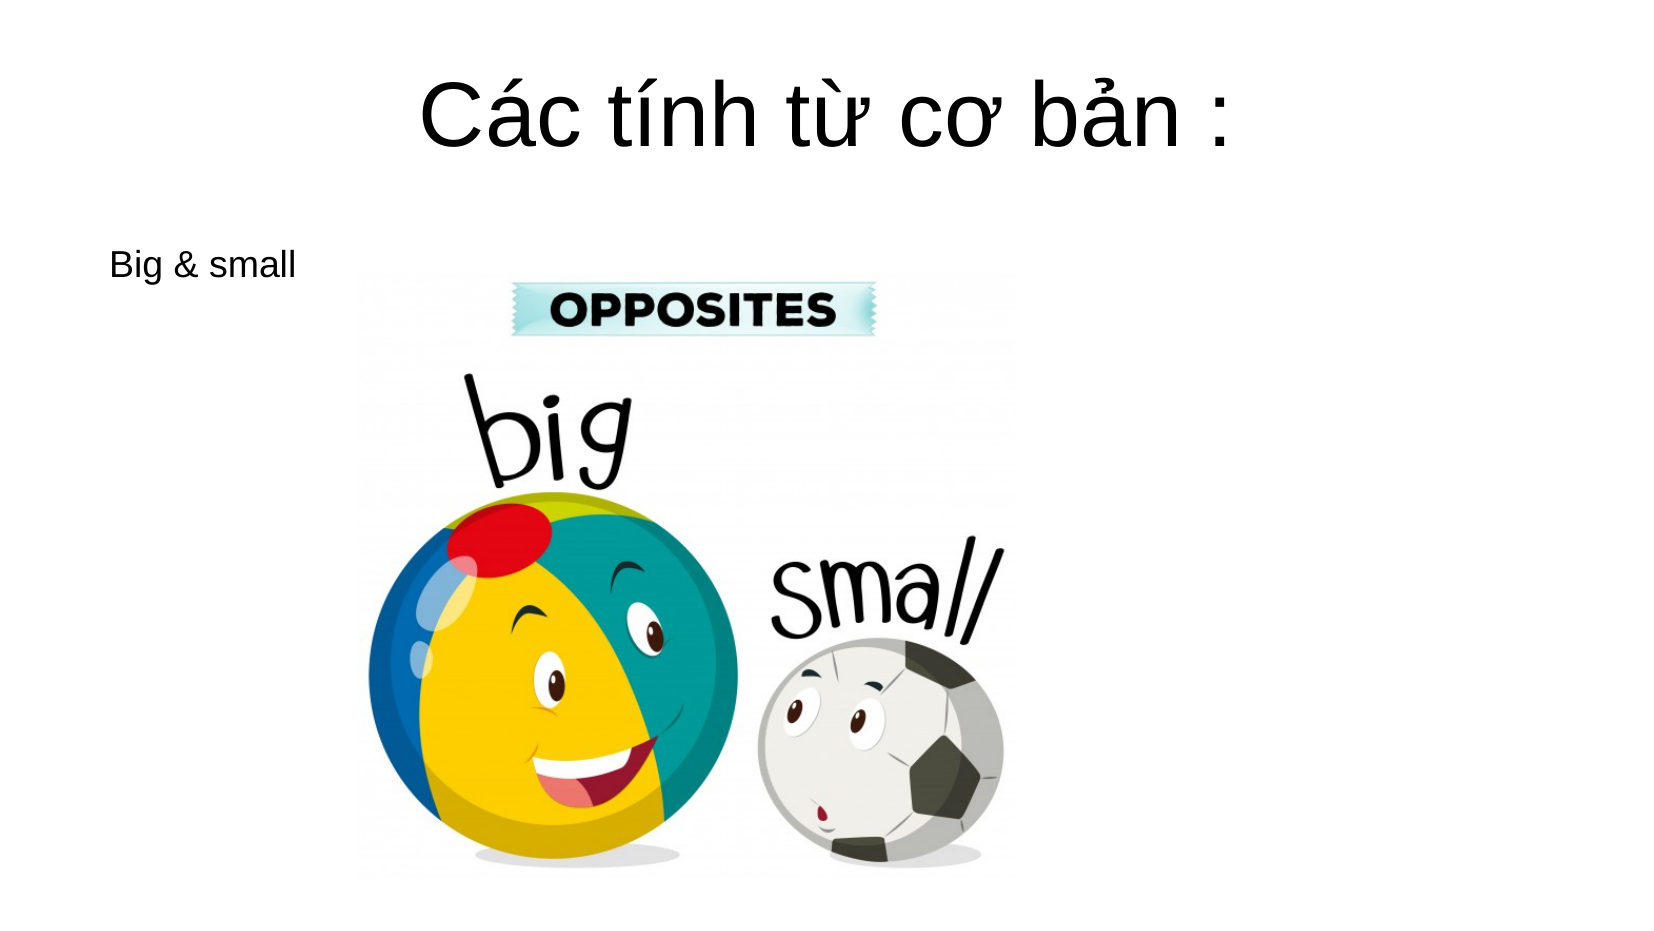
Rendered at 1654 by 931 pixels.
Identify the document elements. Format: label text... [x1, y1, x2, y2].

picture [357, 271, 1016, 879]
title Các tính từ cơ bản : [82, 37, 1571, 193]
text_box Big & small [94, 236, 438, 294]
